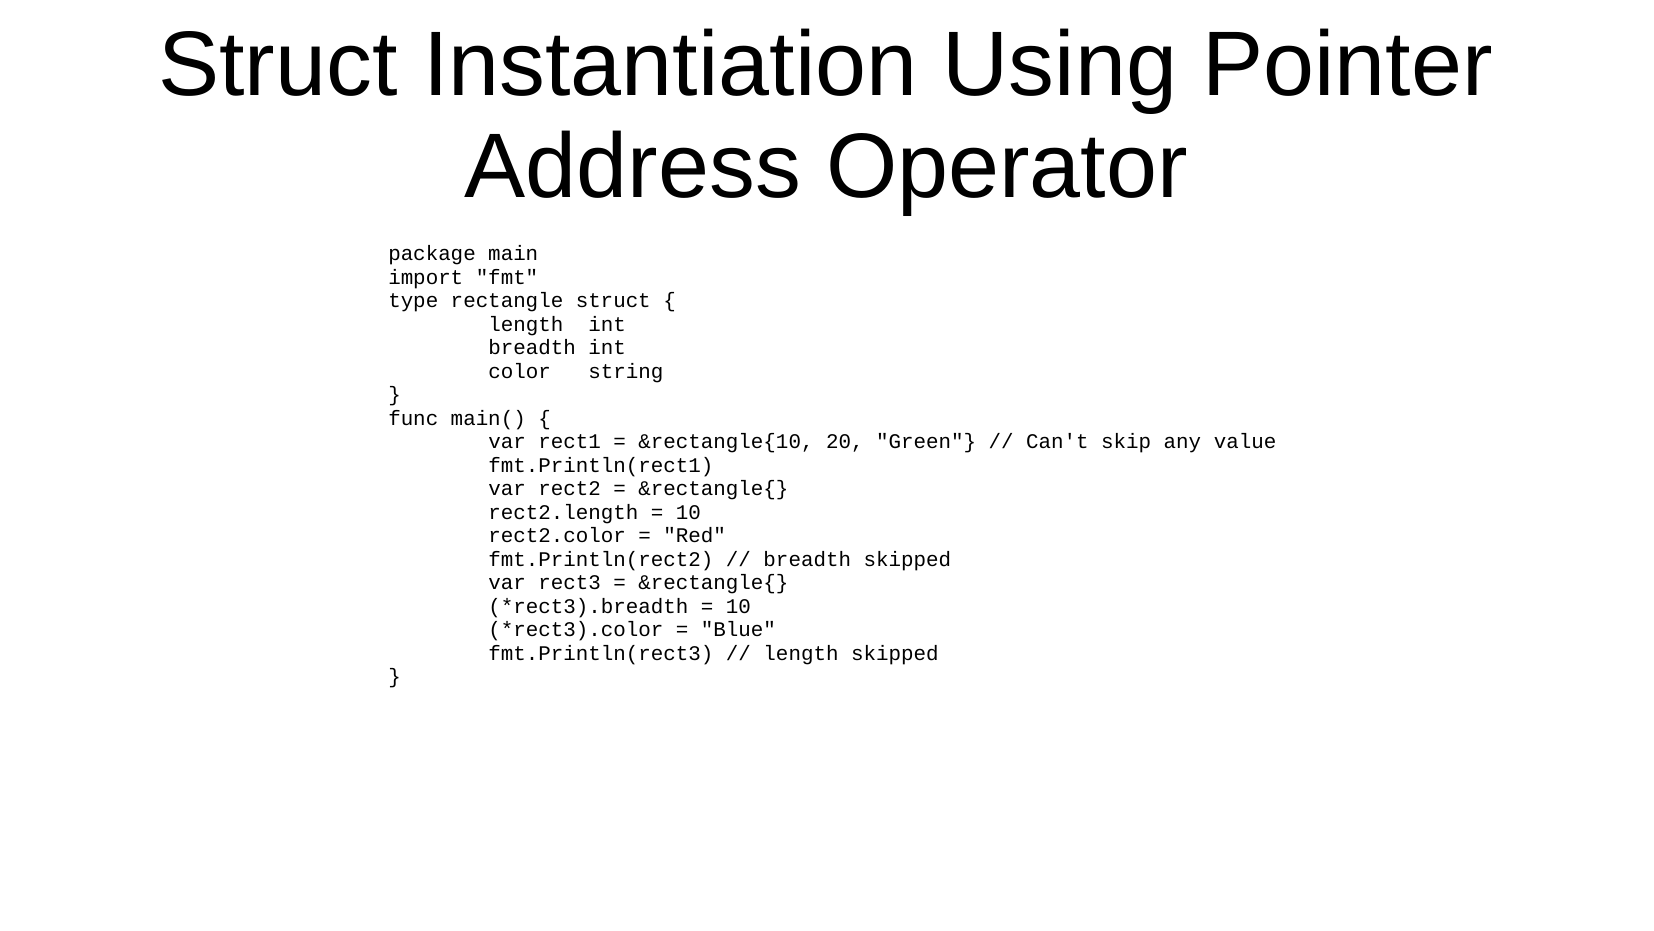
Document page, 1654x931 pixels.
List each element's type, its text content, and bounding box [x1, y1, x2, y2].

text_box package main import "fmt" type rectangle struct { length int breadth int color string } func main() { var rect1 = &rectangle{10, 20, "Green"} // Can't skip any value fmt.Println(rect1) var rect2 = &rectangle{} rect2.length = 10 rect2.color = "Red" fmt.Println(rect2) // breadth skipped var rect3 = &rectangle{} (*rect3).breadth = 10 (*rect3).color = "Blue" fmt.Println(rect3) // length skipped } [373, 236, 1291, 698]
title Struct Instantiation Using Pointer Address Operator [82, 12, 1571, 218]
